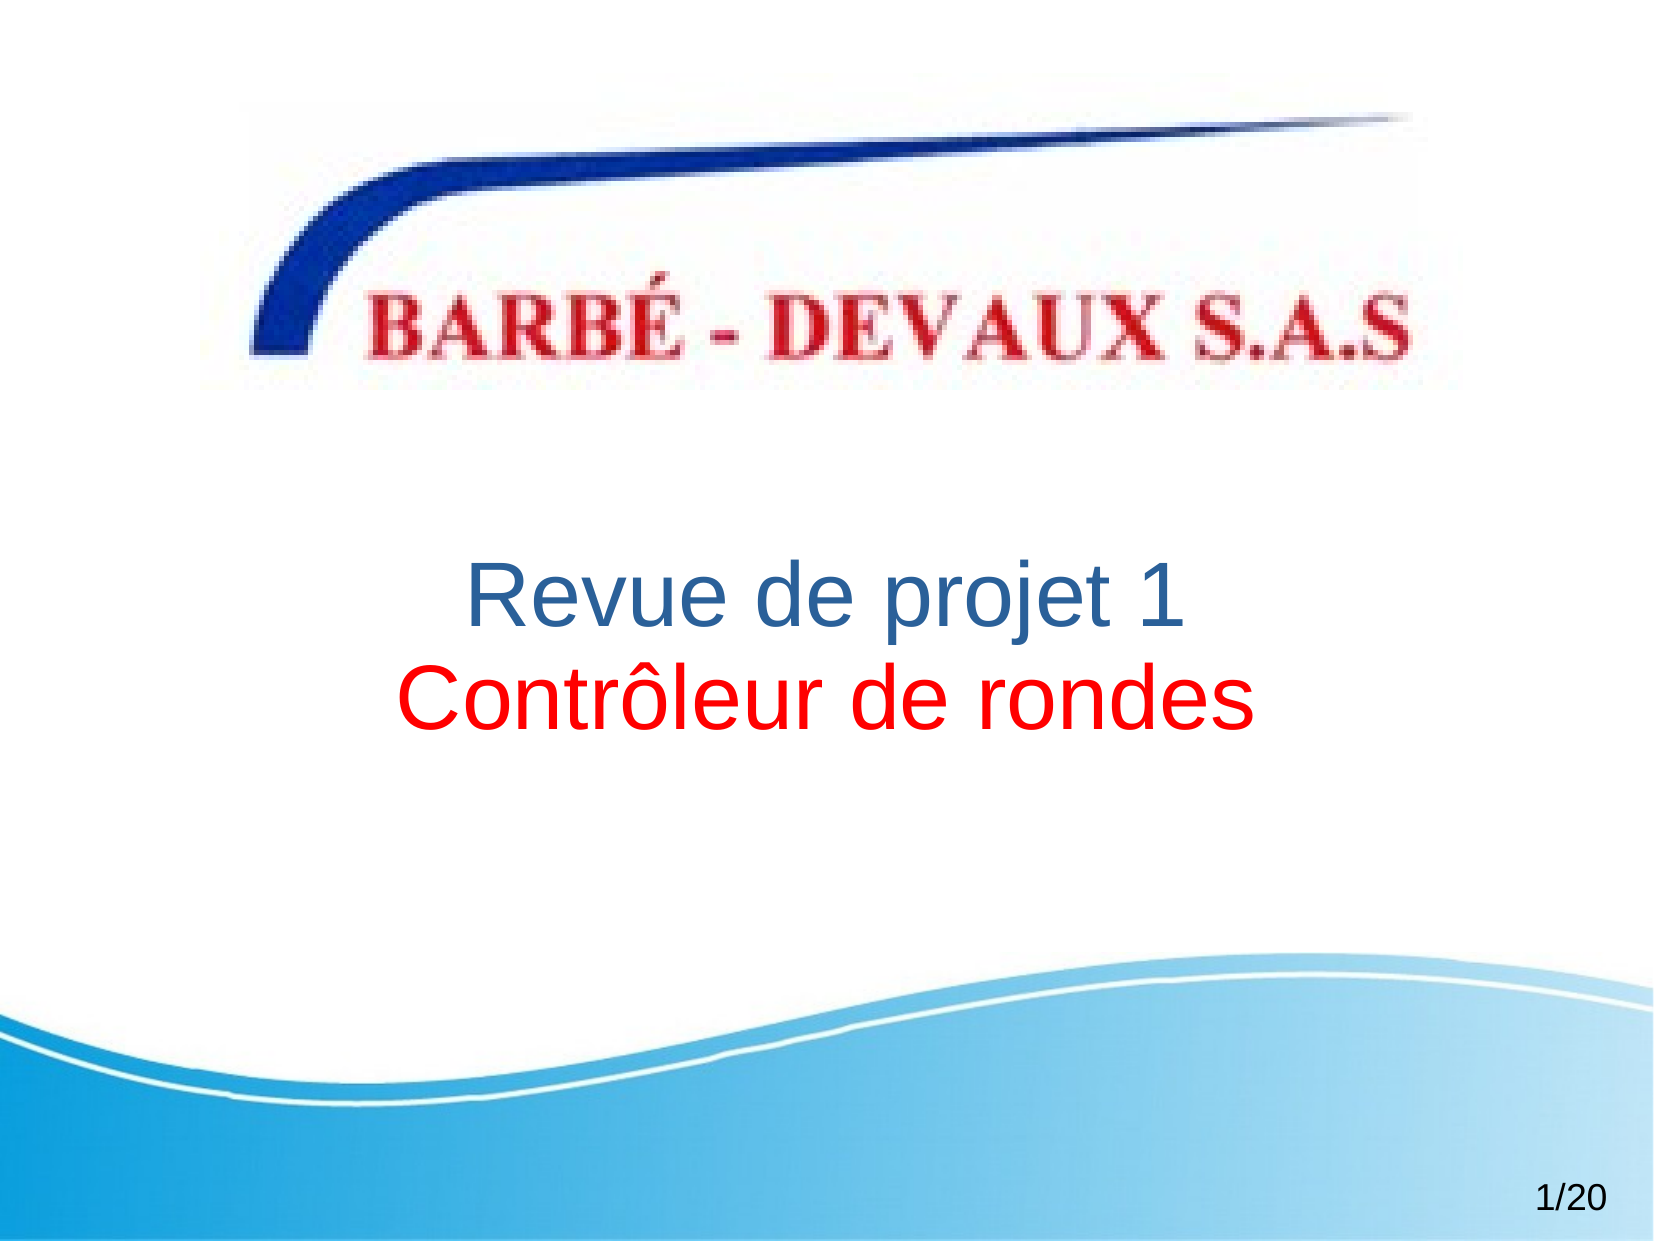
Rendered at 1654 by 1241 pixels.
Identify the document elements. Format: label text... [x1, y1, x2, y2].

picture [0, 952, 1654, 1241]
text_box <numéro>/20 [1520, 1169, 1654, 1240]
picture [200, 73, 1463, 390]
title Revue de projet 1 Contrôleur de rondes [0, 525, 1654, 768]
